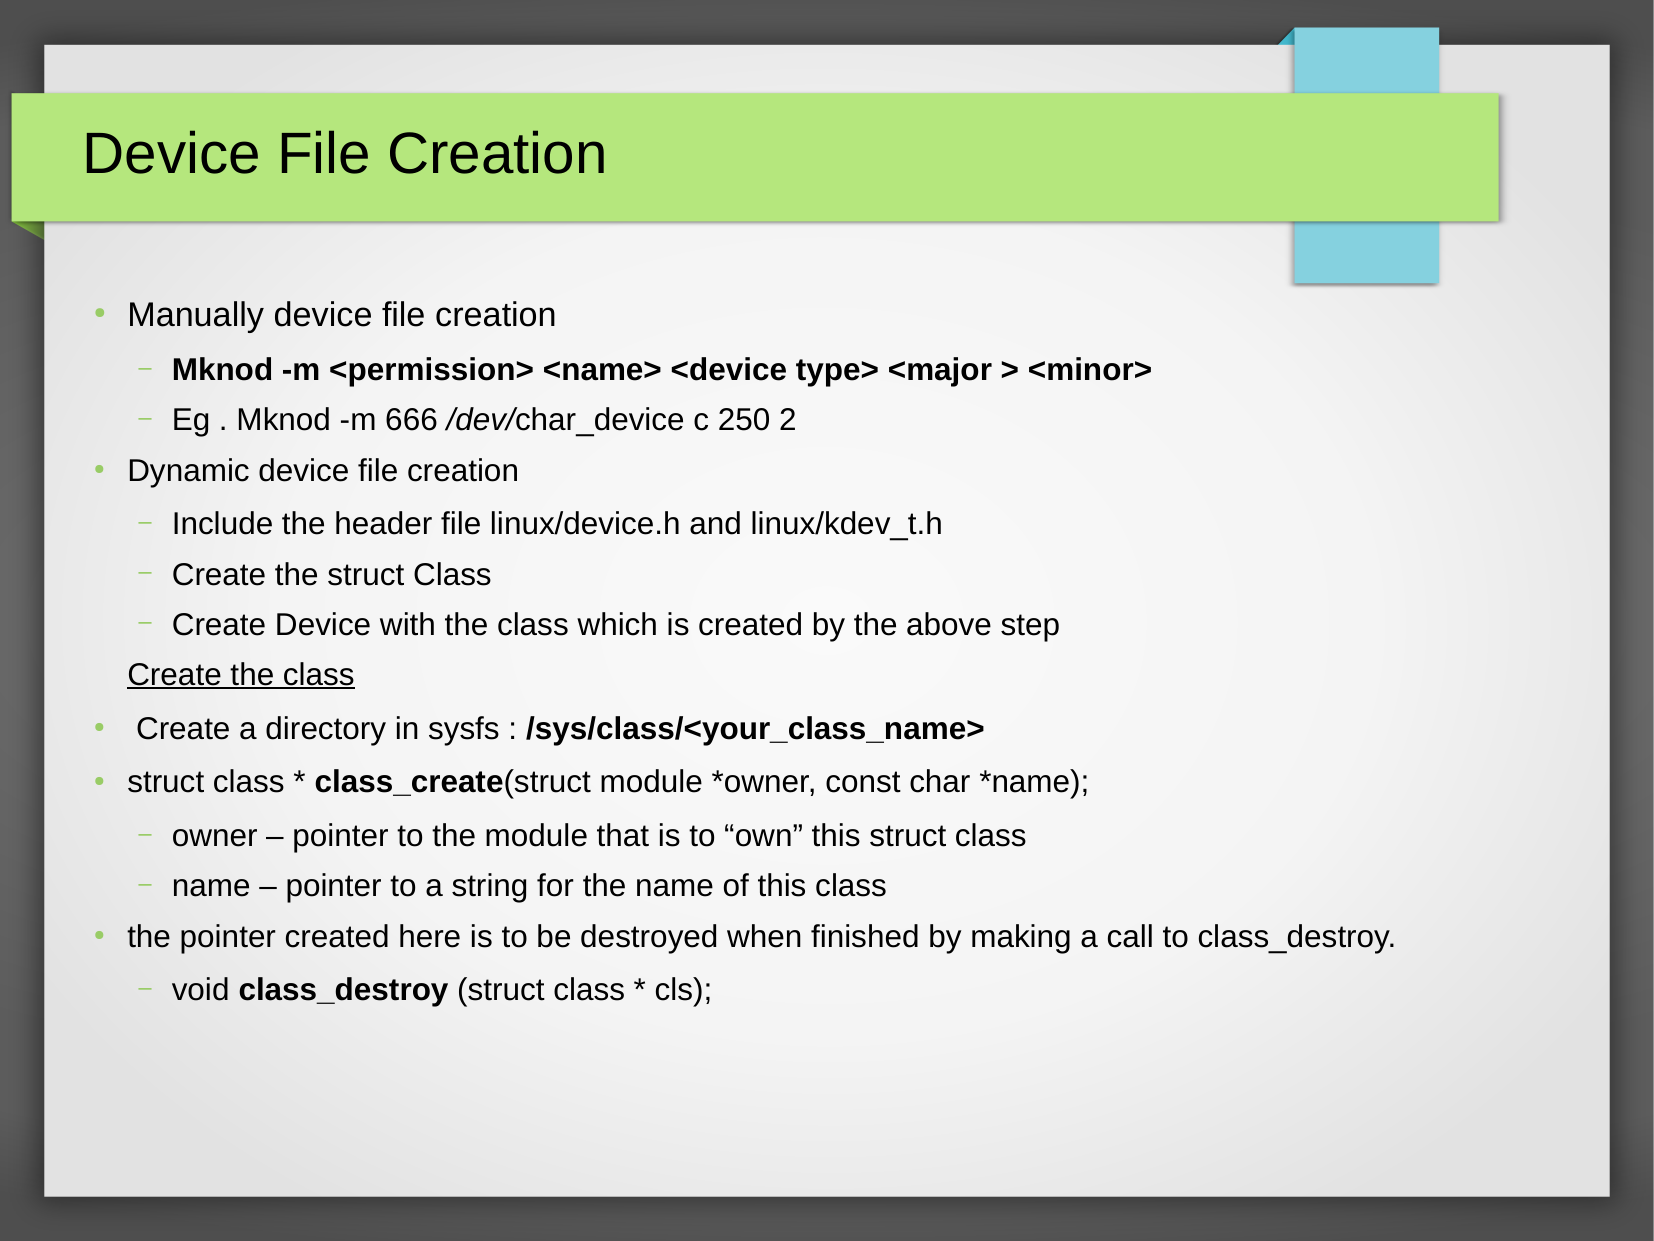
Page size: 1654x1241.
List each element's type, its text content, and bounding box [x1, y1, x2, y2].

picture [0, 0, 1654, 1241]
title Device File Creation [82, 94, 1264, 213]
list Manually device file creation Mknod -m <permission> <name> <device type> <major > <minor> Eg . Mknod -m 666 /dev/char_device c 250 2 Dynamic device file creation Include the header file linux/device.h and linux/kdev_t.h Create the struct Class Create Device with the class which is created by the above step Create the class Create a directory in sysfs : /sys/class/<your_class_name> struct class * class_create(struct module *owner, const char *name); owner – pointer to the module that is to “own” this struct class name – pointer to a string for the name of this class the pointer created here is to be destroyed when finished by making a call to class_destroy. void class_destroy (struct class * cls); [82, 295, 1571, 1015]
